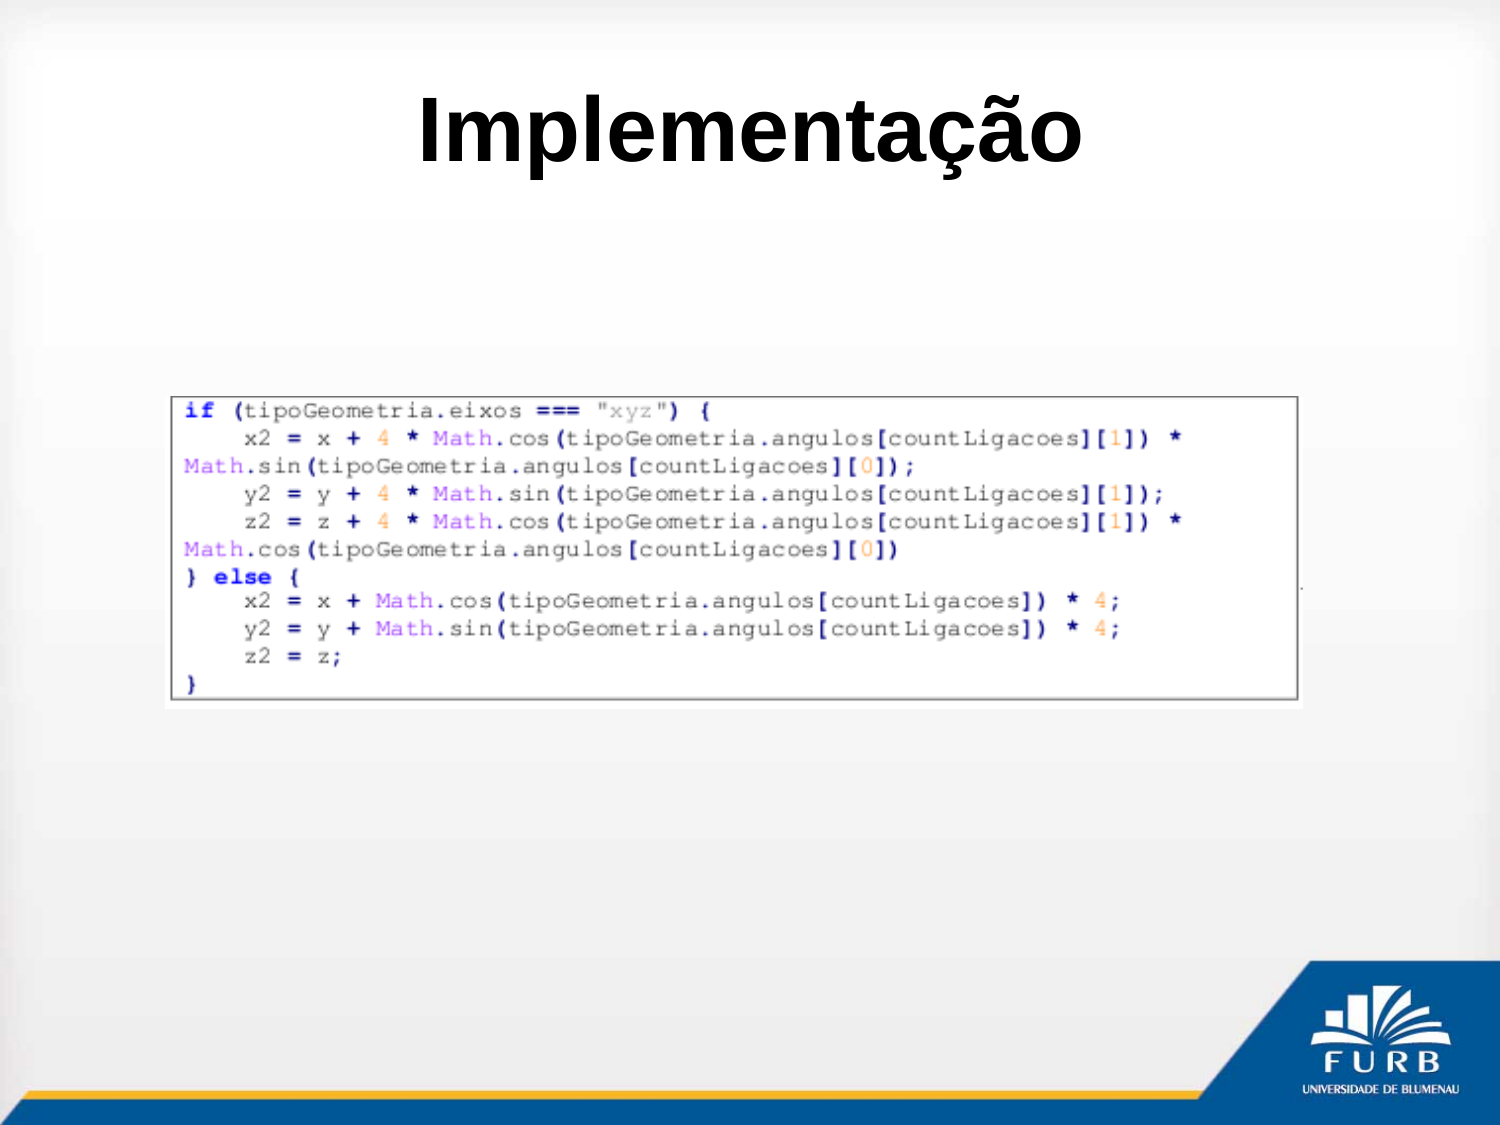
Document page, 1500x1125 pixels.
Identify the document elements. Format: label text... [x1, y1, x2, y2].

text_box Implementação [76, 30, 1427, 219]
picture [0, 0, 1500, 1125]
